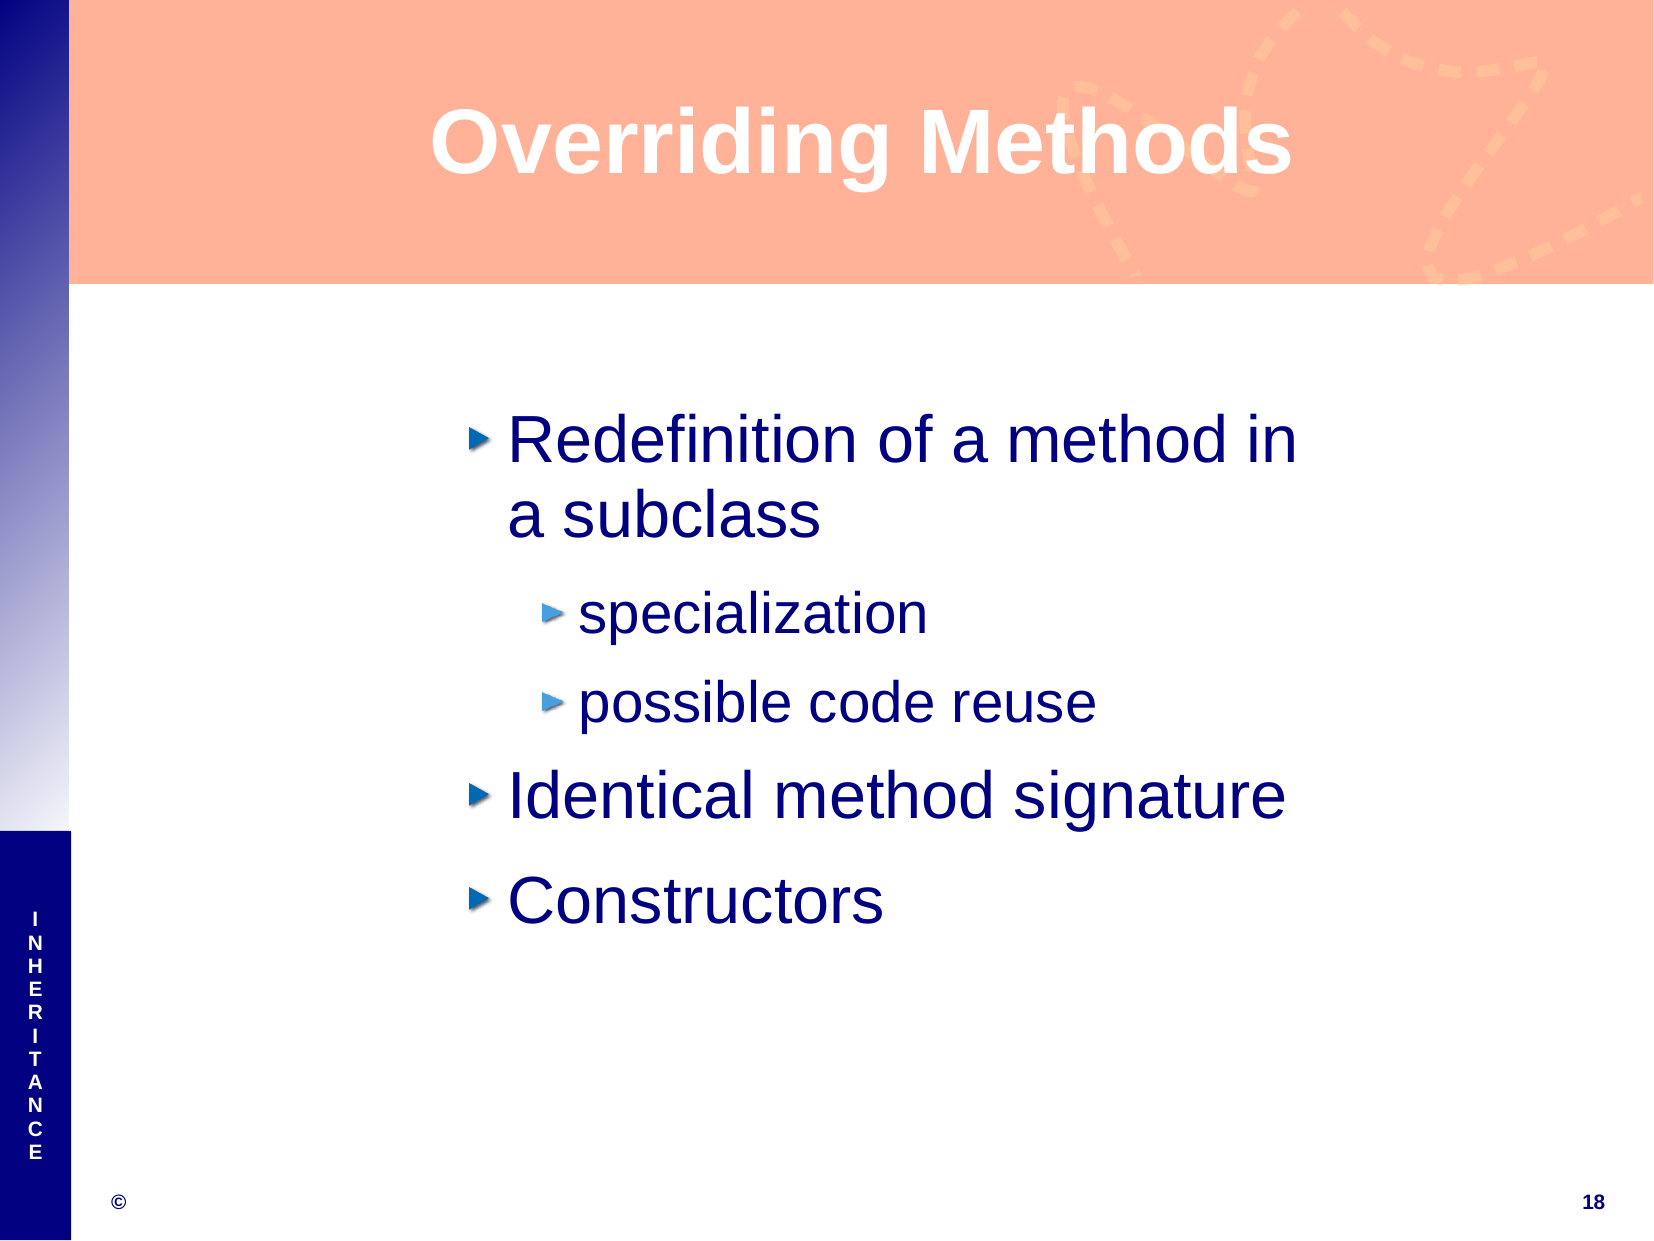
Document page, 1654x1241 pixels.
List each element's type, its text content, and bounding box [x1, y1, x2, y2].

title Overriding Methods [109, 37, 1617, 246]
text_box I N H E R I T A N C E [0, 830, 71, 1241]
list Redefinition of a method in a subclass specialization possible code reuse Identical method signature Constructors [436, 402, 1323, 1012]
